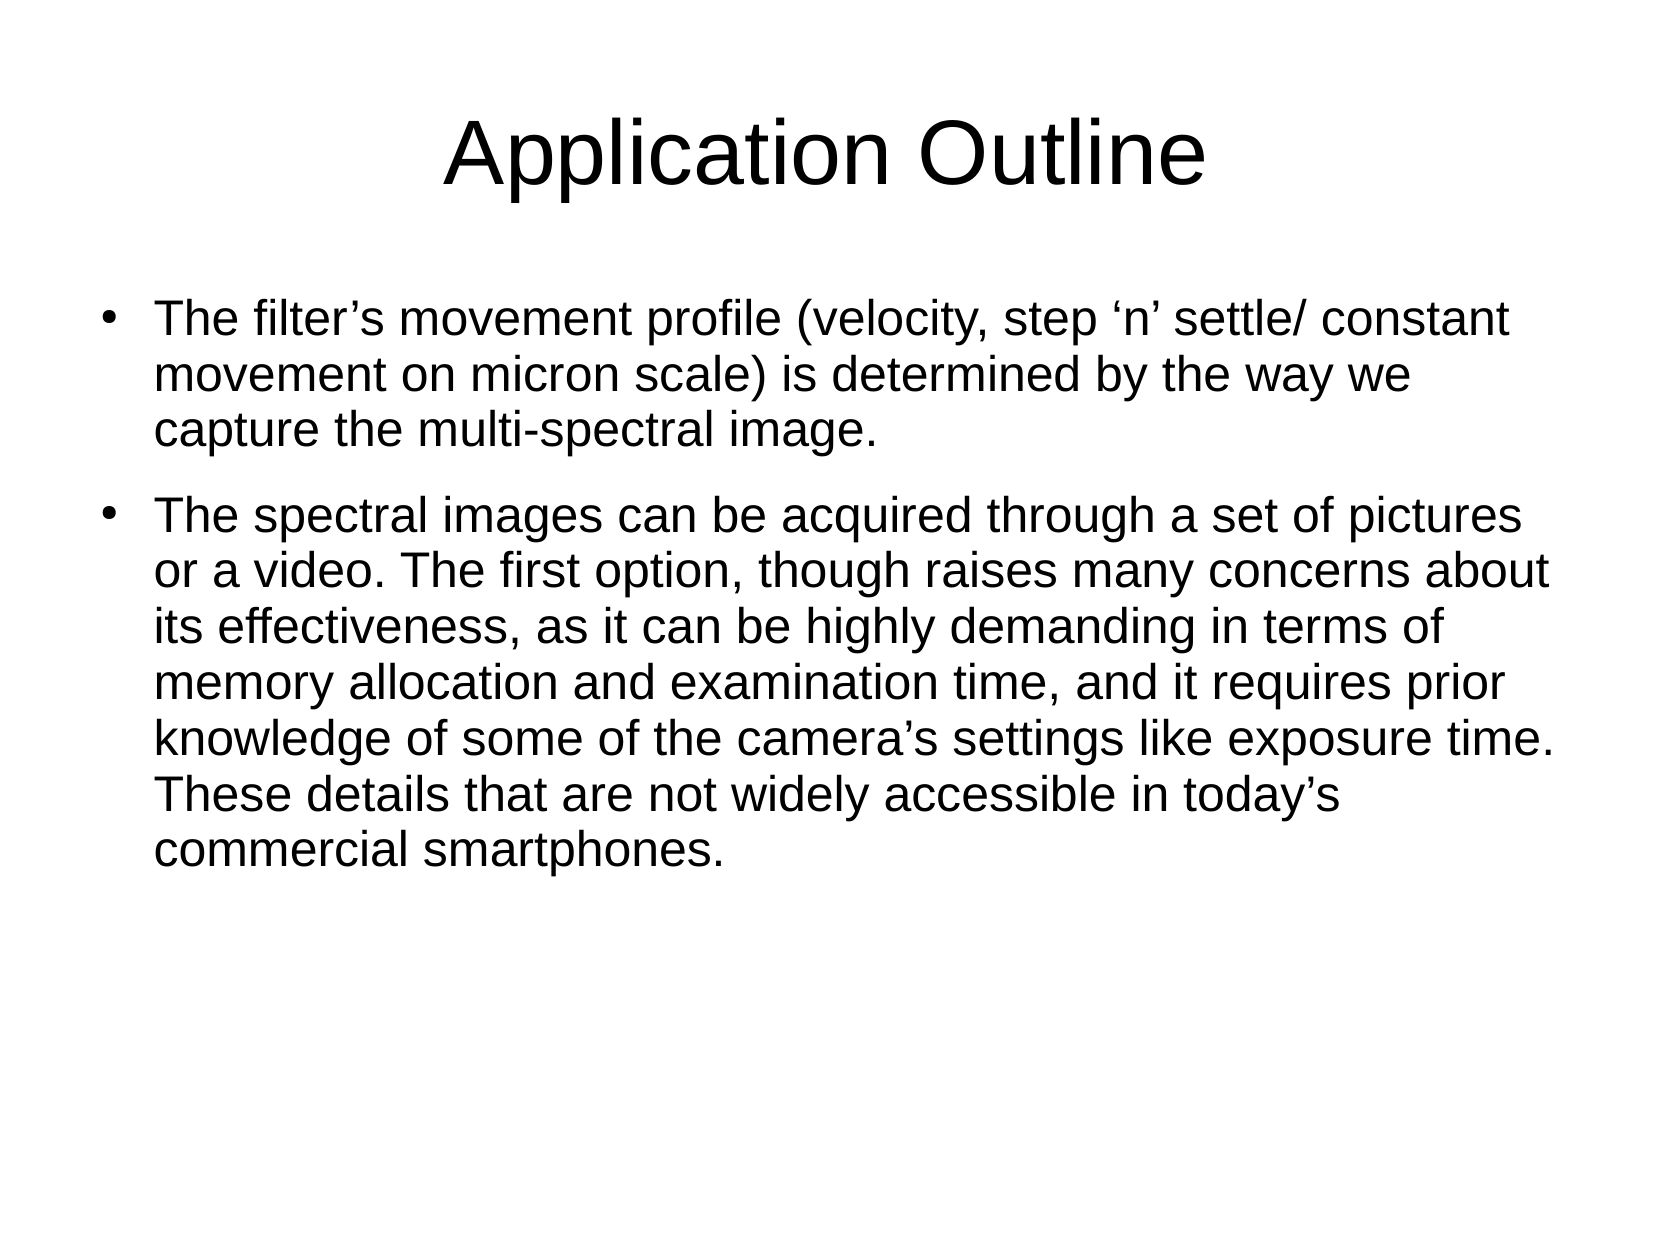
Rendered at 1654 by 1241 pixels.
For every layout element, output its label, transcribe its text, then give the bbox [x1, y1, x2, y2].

title Application Outline [82, 49, 1571, 257]
list The filter’s movement profile (velocity, step ‘n’ settle/ constant movement on micron scale) is determined by the way we capture the multi-spectral image. The spectral images can be acquired through a set of pictures or a video. The first option, though raises many concerns about its effectiveness, as it can be highly demanding in terms of memory allocation and examination time, and it requires prior knowledge of some of the camera’s settings like exposure time. These details that are not widely accessible in today’s commercial smartphones. [82, 290, 1571, 1010]
